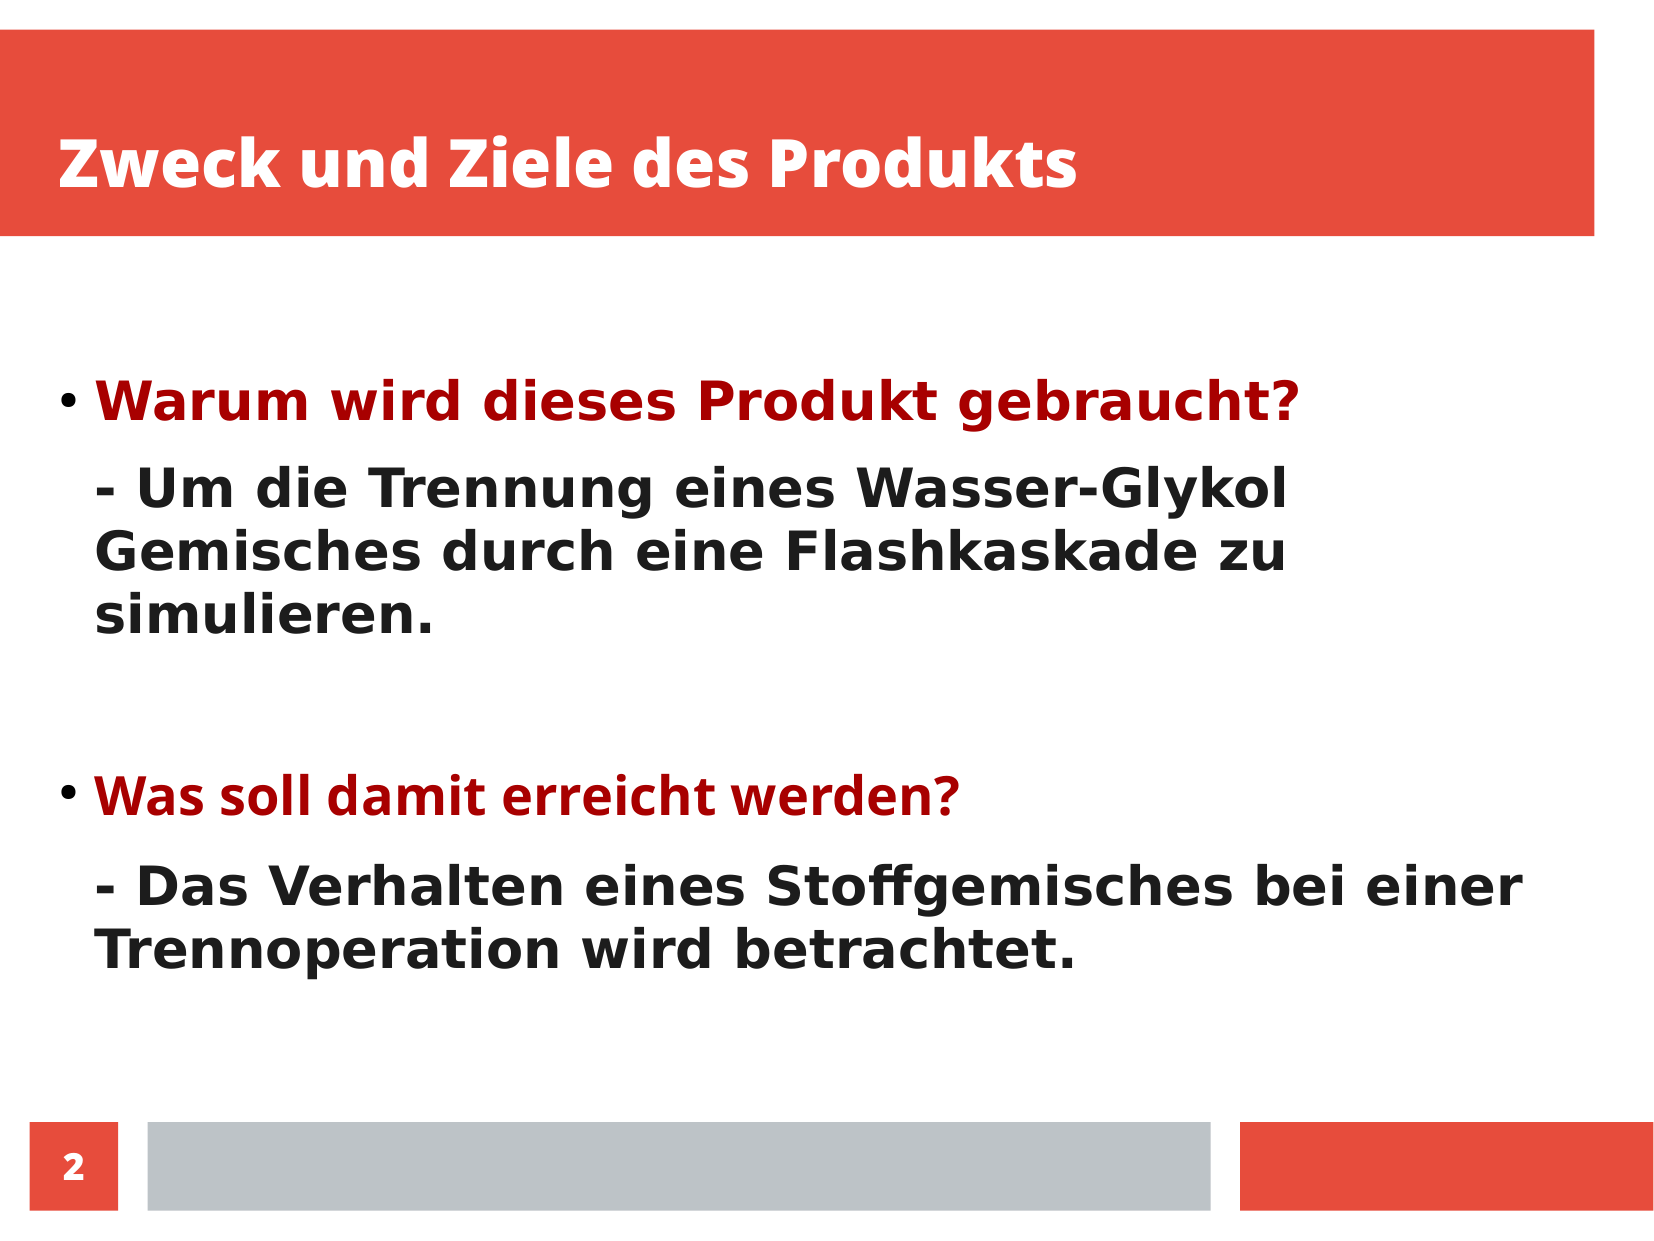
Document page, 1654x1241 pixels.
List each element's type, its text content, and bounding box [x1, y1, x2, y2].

list Warum wird dieses Produkt gebraucht? - Um die Trennung eines Wasser-Glykol Gemisches durch eine Flashkaskade zu simulieren. Was soll damit erreicht werden? - Das Verhalten eines Stoffgemisches bei einer Trennoperation wird betrachtet. [59, 324, 1565, 1093]
title Zweck und Ziele des Produkts [59, 59, 1595, 207]
